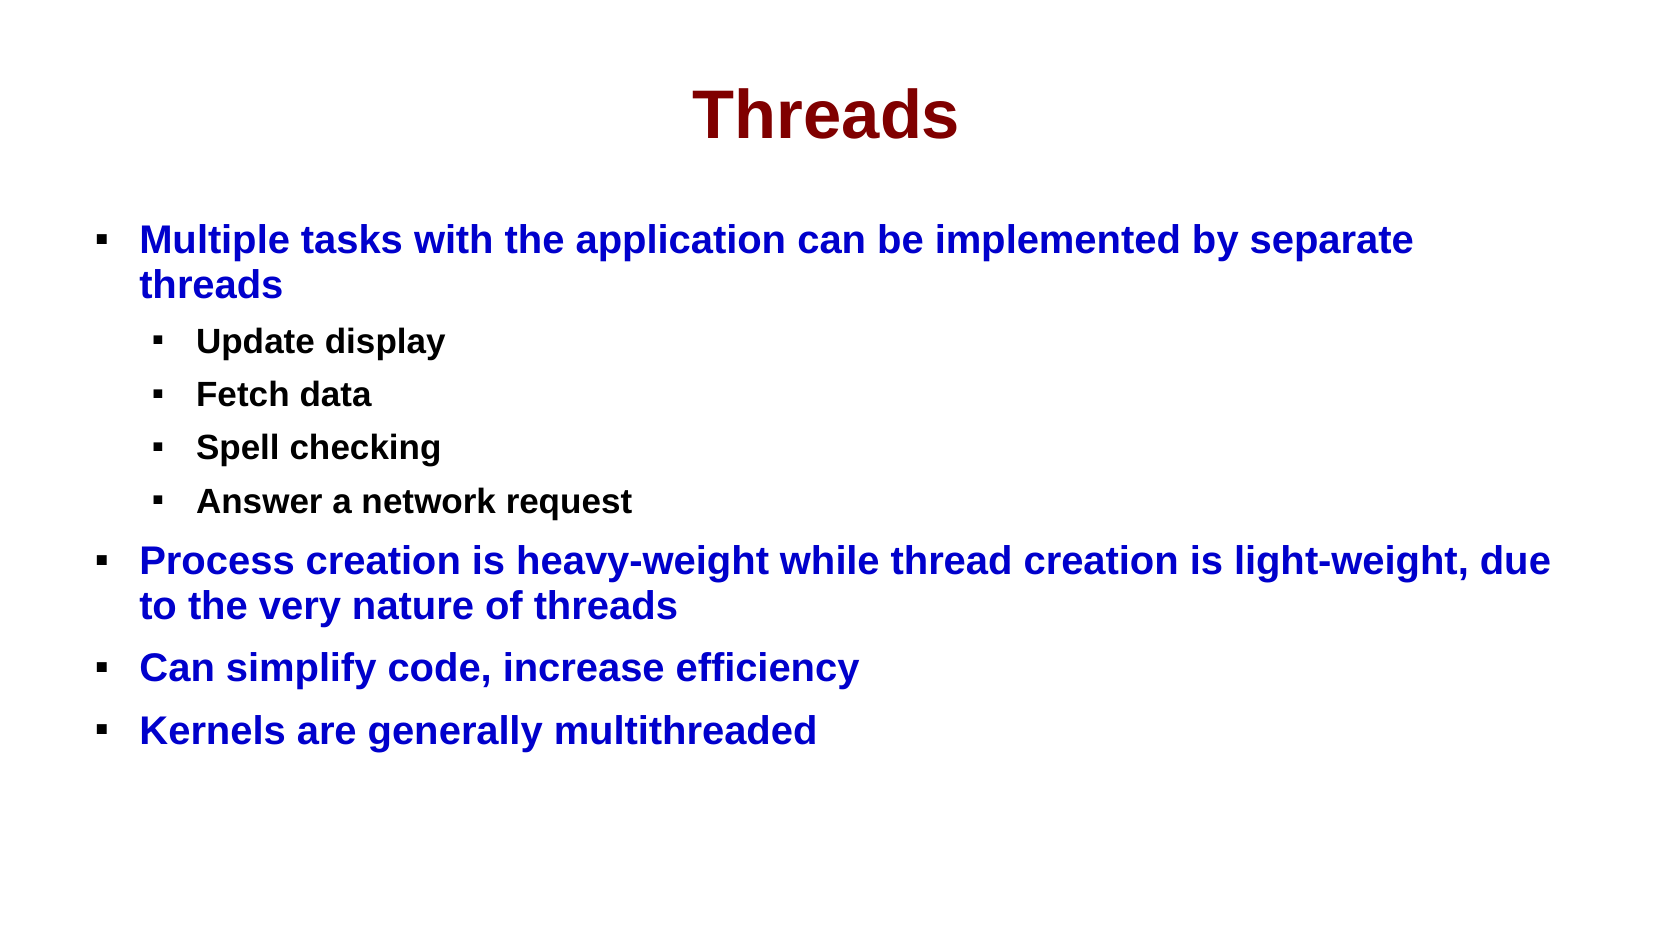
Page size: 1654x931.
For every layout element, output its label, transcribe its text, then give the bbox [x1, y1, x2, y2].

title Threads [82, 37, 1571, 193]
list Multiple tasks with the application can be implemented by separate threads Update display Fetch data Spell checking Answer a network request Process creation is heavy-weight while thread creation is light-weight, due to the very nature of threads Can simplify code, increase efficiency Kernels are generally multithreaded [82, 217, 1571, 757]
